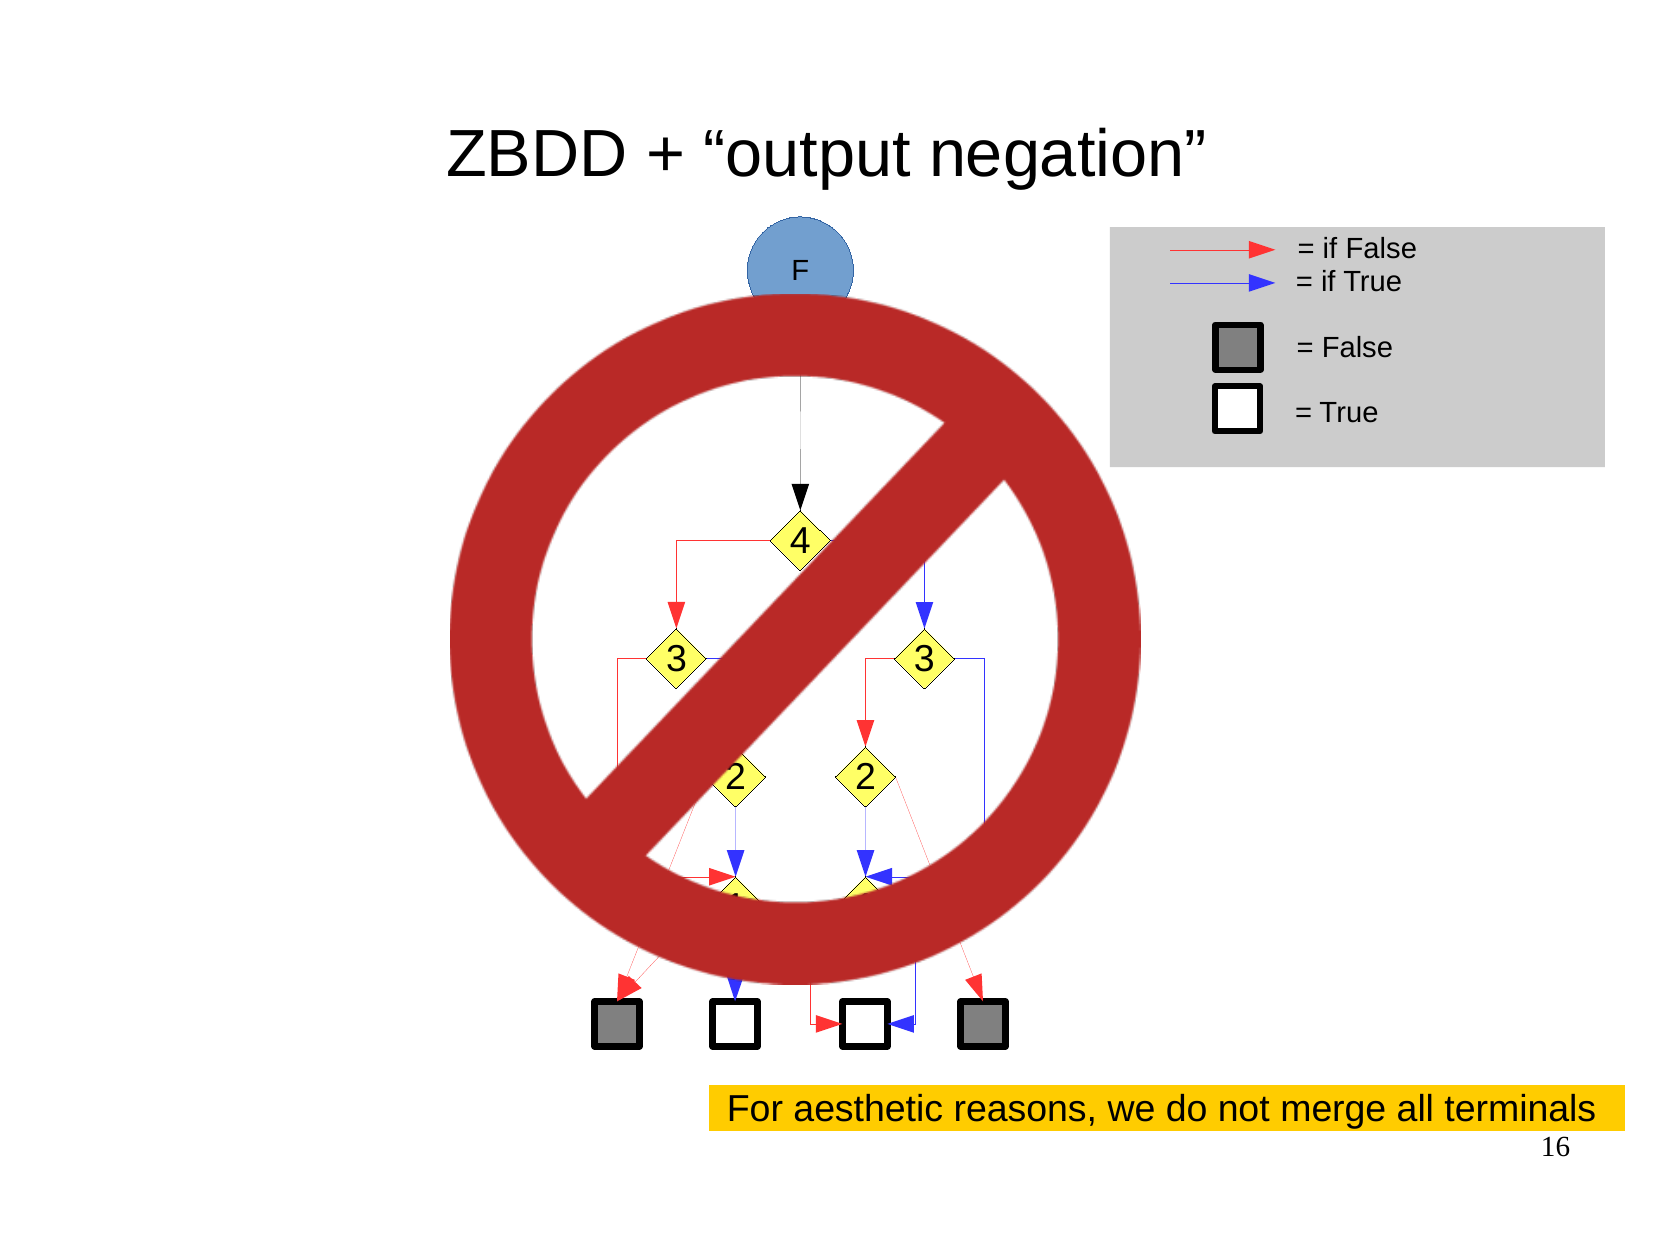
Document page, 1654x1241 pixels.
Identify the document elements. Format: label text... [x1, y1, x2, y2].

picture [450, 294, 1141, 985]
text_box F [747, 257, 854, 294]
text_box [594, 1001, 640, 1047]
text_box [960, 1001, 1006, 1047]
title ZBDD + “output negation” [82, 49, 1571, 257]
text_box [1215, 386, 1261, 432]
text_box [1215, 324, 1261, 370]
text_box [712, 1001, 758, 1047]
text_box = if False = if True = False = True [1109, 227, 1605, 468]
text_box [842, 1001, 888, 1047]
text_box For aesthetic reasons, we do not merge all terminals [709, 1085, 1625, 1131]
